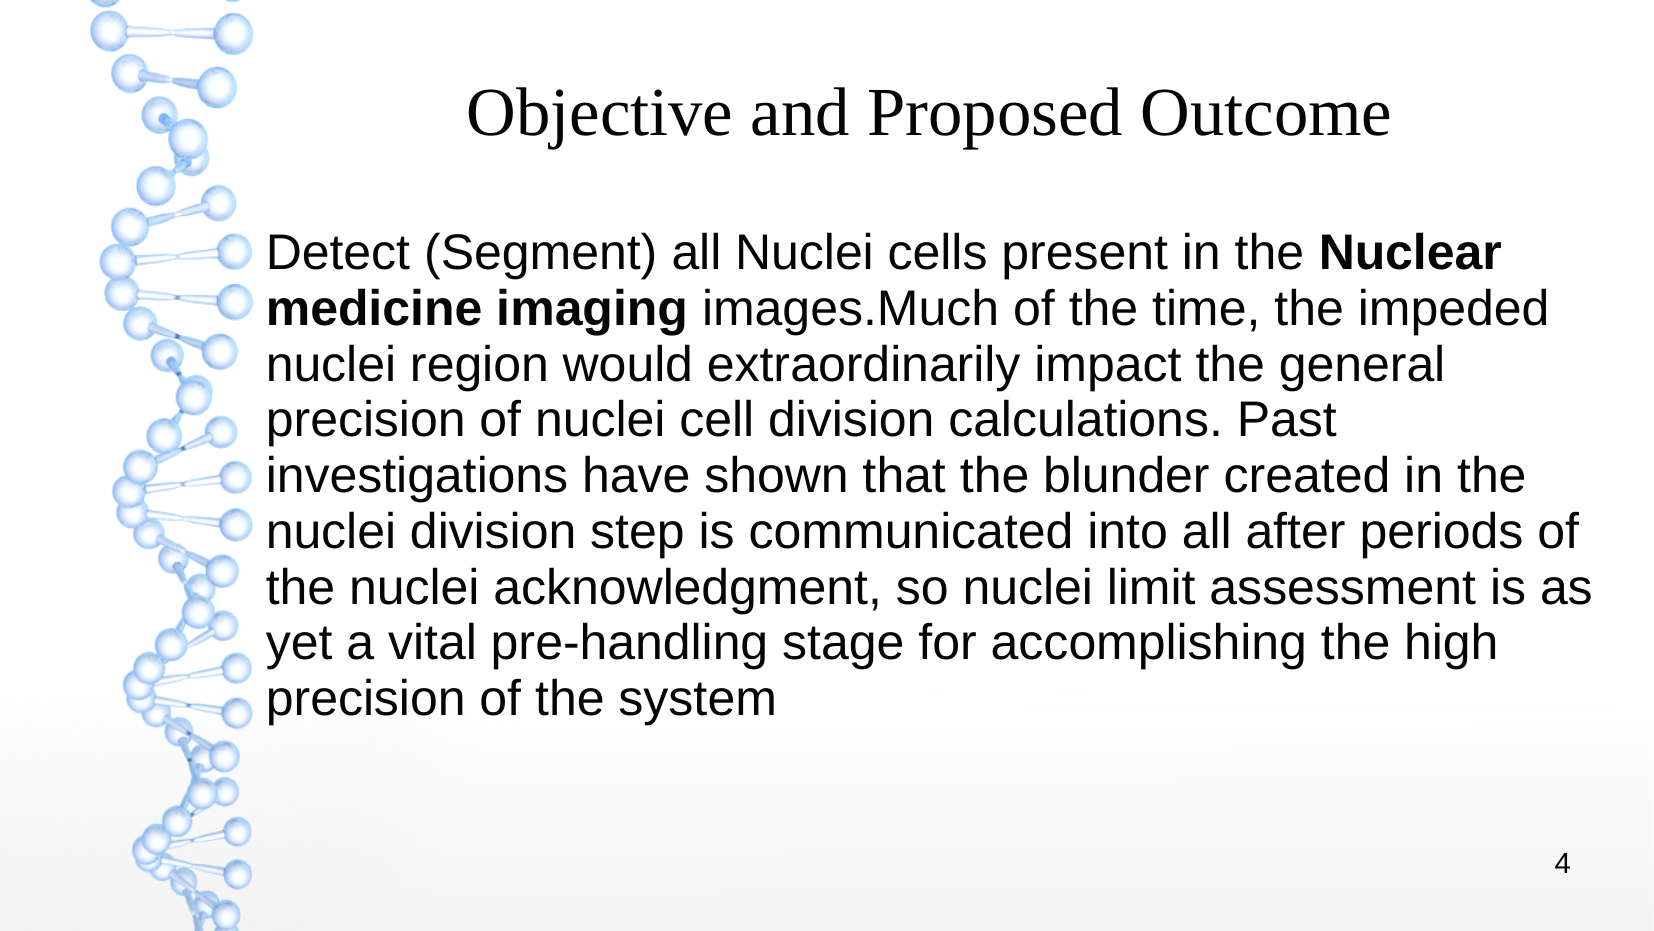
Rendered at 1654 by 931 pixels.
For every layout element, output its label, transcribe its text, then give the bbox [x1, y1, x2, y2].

title Objective and Proposed Outcome [265, 35, 1595, 189]
picture [0, 0, 1654, 931]
list Detect (Segment) all Nuclei cells present in the Nuclear medicine imaging images.Much of the time, the impeded nuclei region would extraordinarily impact the general precision of nuclei cell division calculations. Past investigations have shown that the blunder created in the nuclei division step is communicated into all after periods of the nuclei acknowledgment, so nuclei limit assessment is as yet a vital pre-handling stage for accomplishing the high precision of the system [265, 224, 1595, 764]
